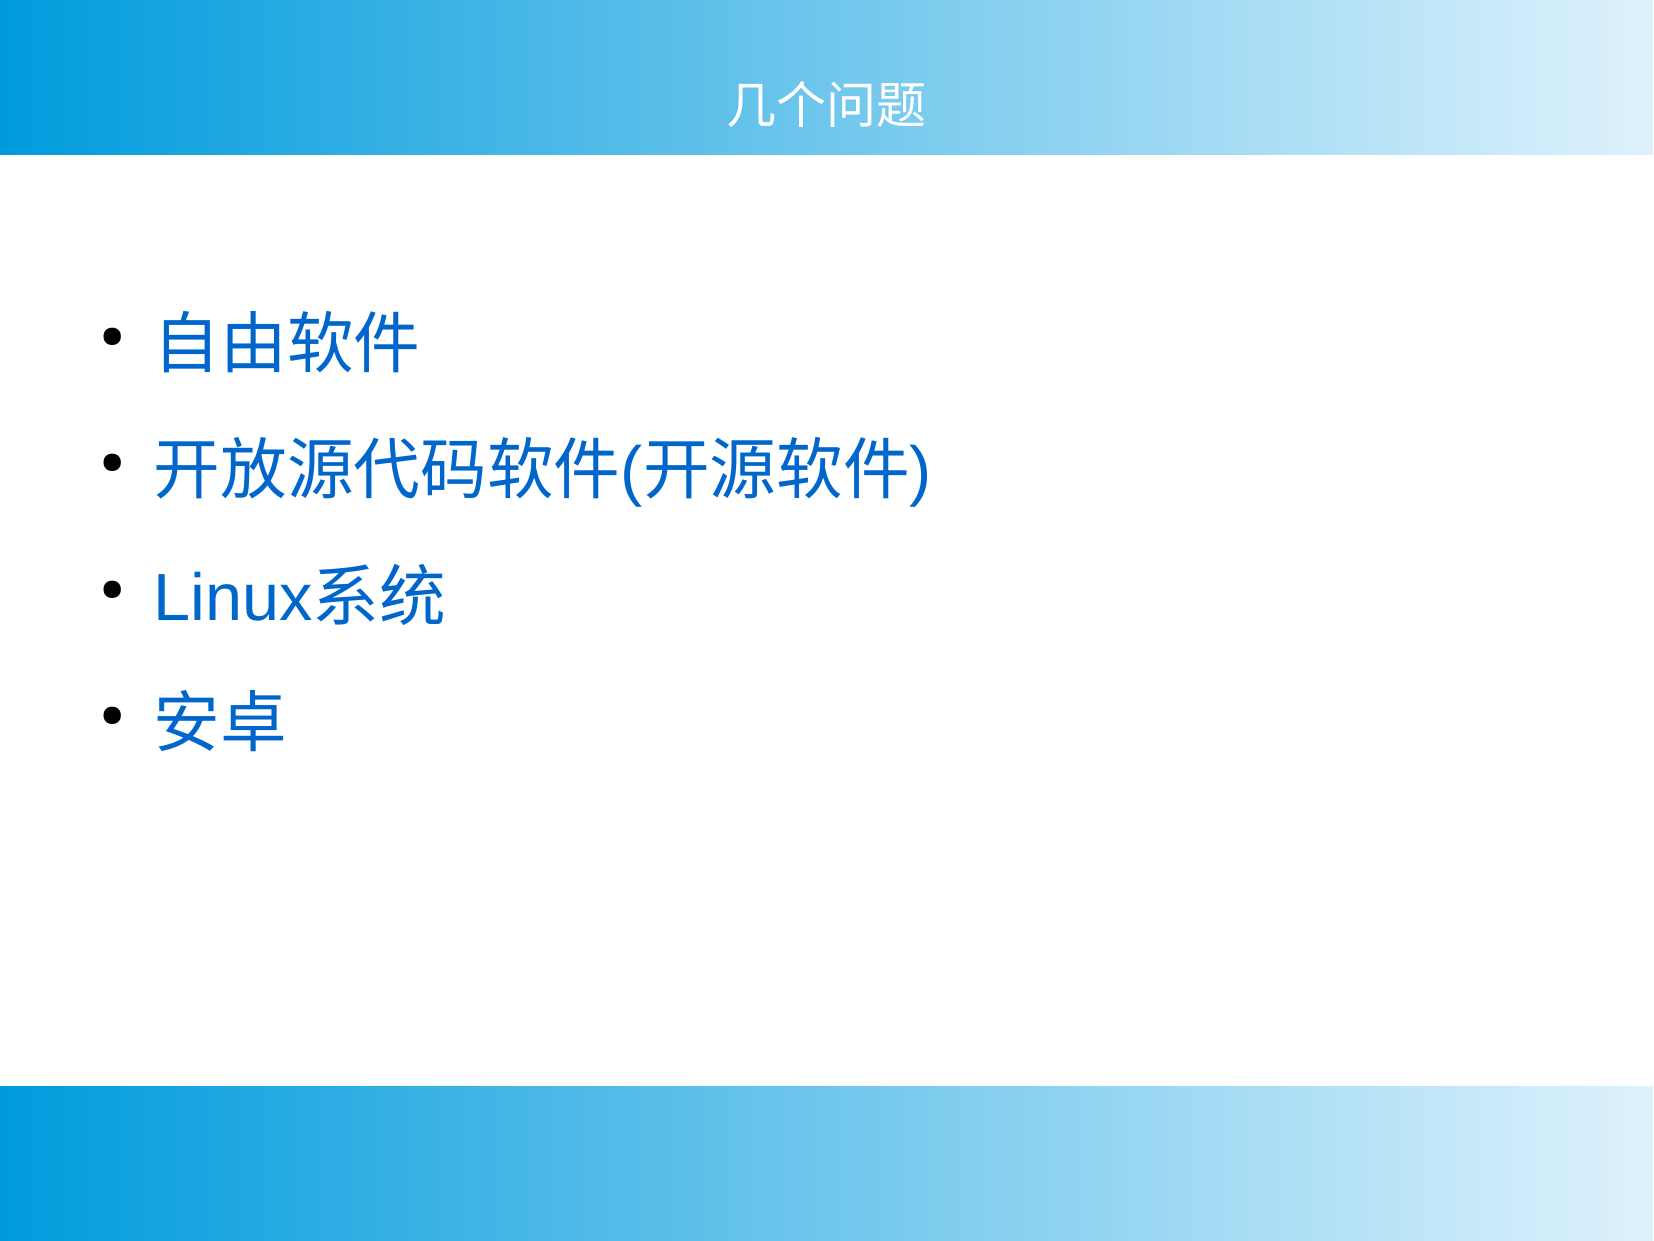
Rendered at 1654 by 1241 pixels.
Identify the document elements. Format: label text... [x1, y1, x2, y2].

list 自由软件 开放源代码软件(开源软件) Linux系统 安卓 [82, 290, 1571, 1010]
title 几个问题 [82, 49, 1571, 155]
